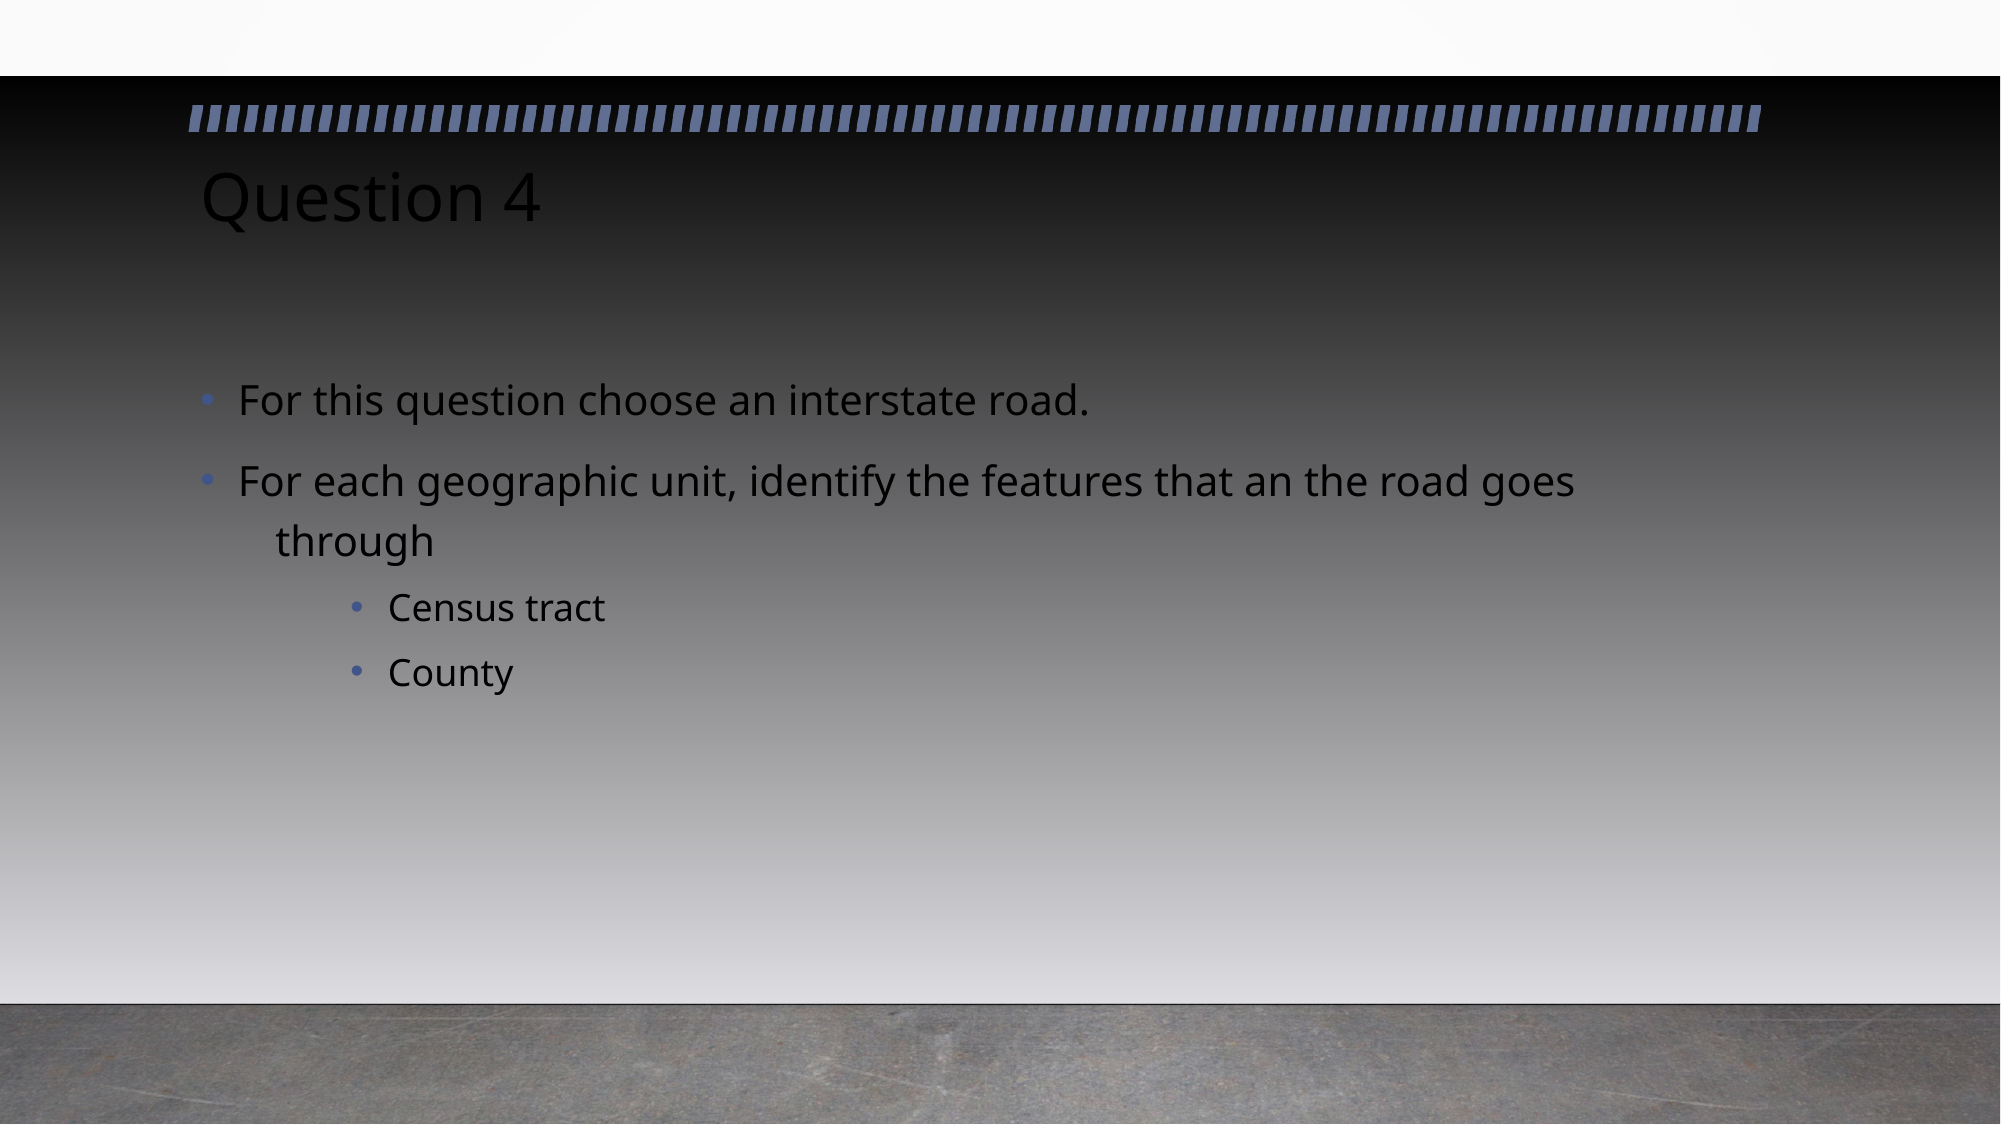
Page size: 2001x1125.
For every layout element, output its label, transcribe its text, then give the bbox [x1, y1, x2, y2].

title Question 4 [185, 156, 1761, 329]
list For this question choose an interstate road. For each geographic unit, identify the features that an the road goes through Census tract County [185, 356, 1761, 897]
